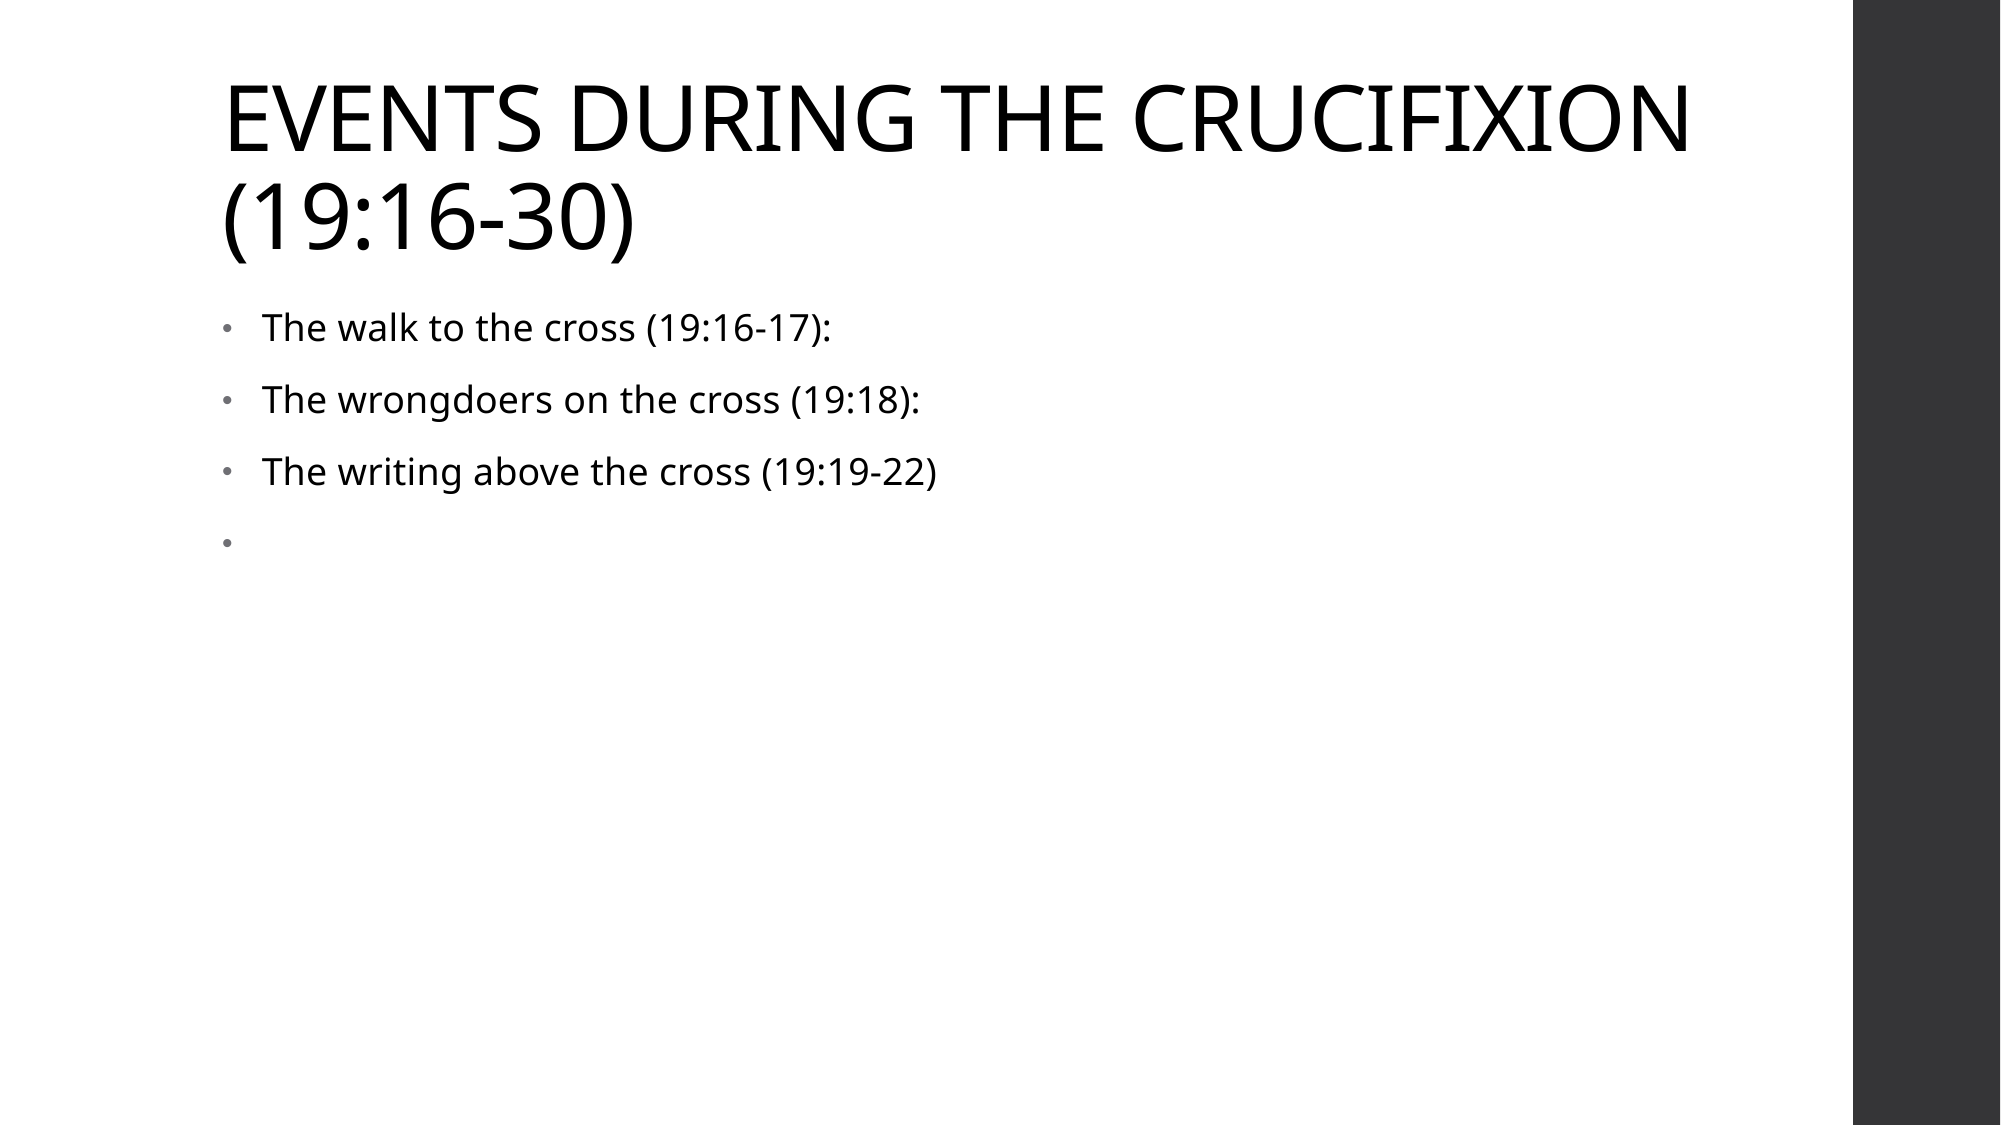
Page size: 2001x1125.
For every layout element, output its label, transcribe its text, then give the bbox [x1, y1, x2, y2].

list The walk to the cross (19:16-17): The wrongdoers on the cross (19:18): The writing above the cross (19:19-22) [206, 299, 1617, 1014]
title EVENTS DURING THE CRUCIFIXION (19:16-30) [206, 60, 1797, 278]
